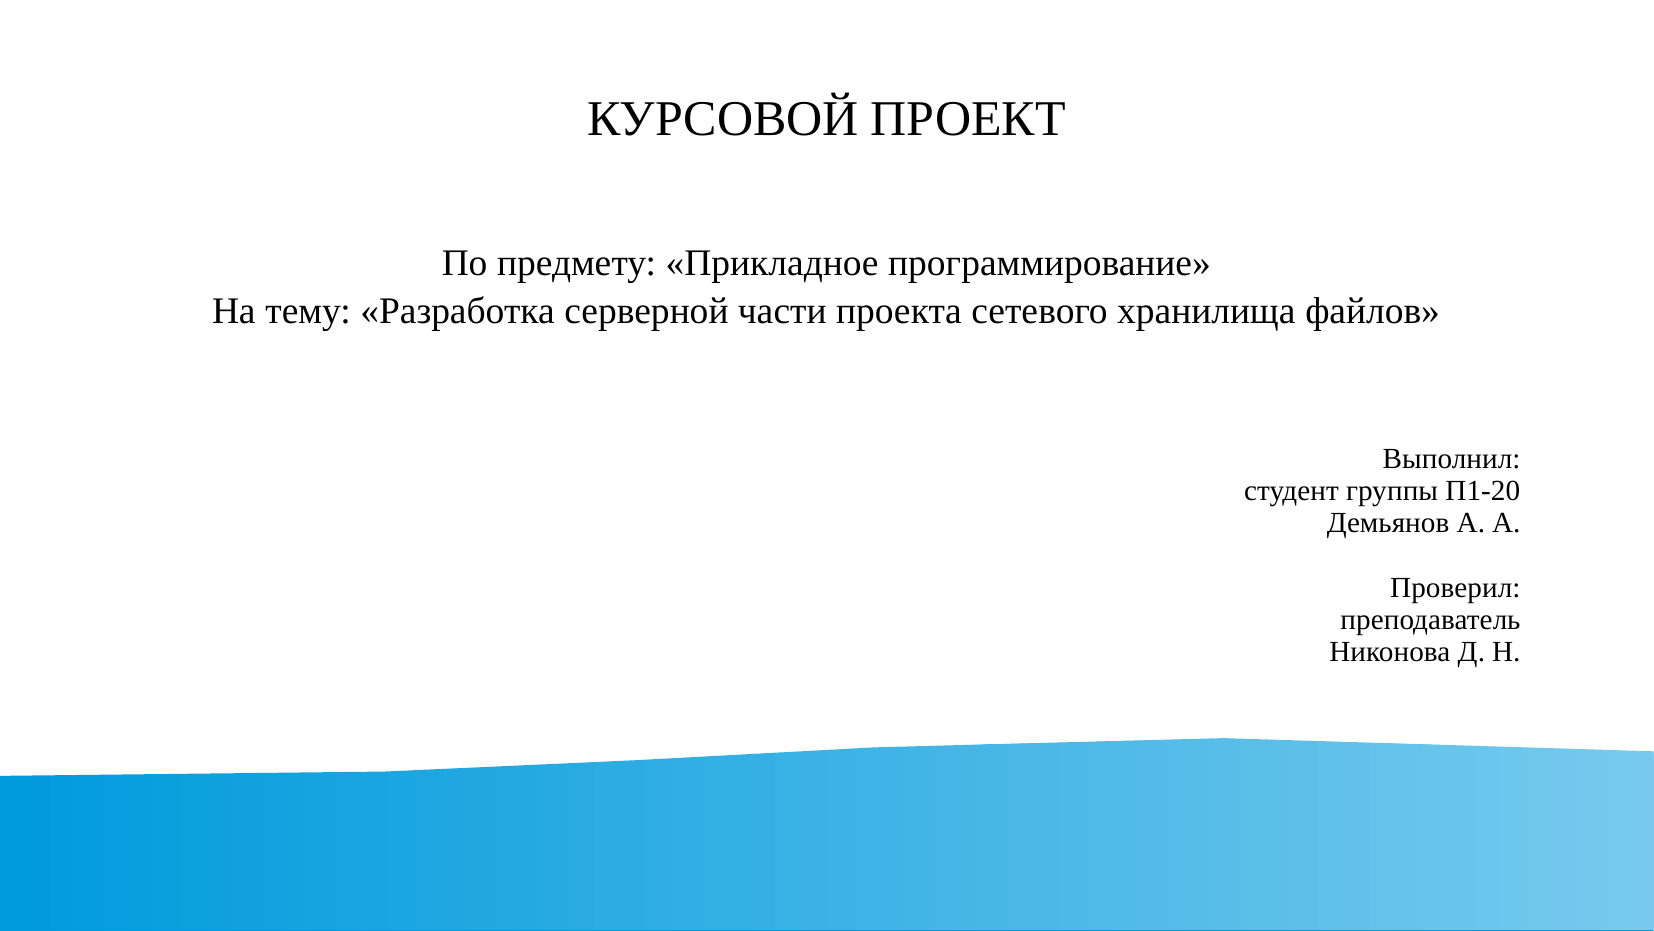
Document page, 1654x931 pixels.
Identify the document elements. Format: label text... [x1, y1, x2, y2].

title КУРСОВОЙ ПРОЕКТ [0, 29, 1654, 207]
title По предмету: «Прикладное программирование» На тему: «Разработка серверной части проекта сетевого хранилища файлов» [118, 236, 1536, 332]
text_box Выполнил: студент группы П1-20 Демьянов А. А. Проверил: преподаватель Никонова Д. Н. [1192, 434, 1536, 709]
